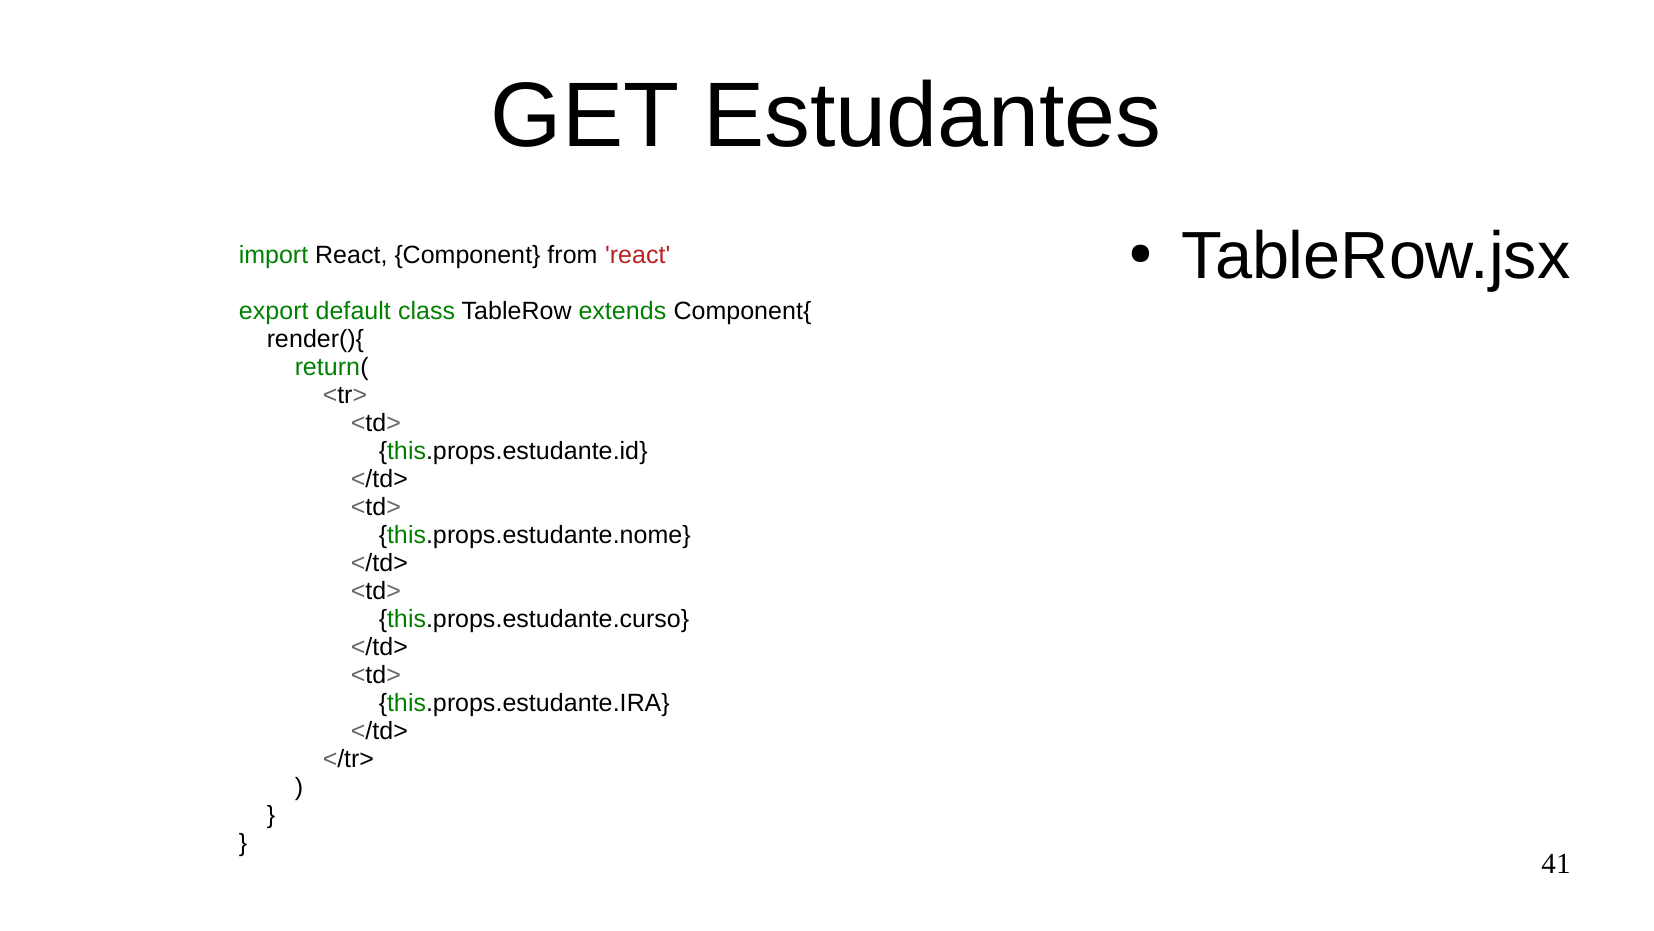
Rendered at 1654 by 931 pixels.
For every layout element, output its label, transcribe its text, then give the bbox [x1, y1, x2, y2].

text_box import React, {Component} from 'react' export default class TableRow extends Component{ render(){ return( <tr> <td> {this.props.estudante.id} </td> <td> {this.props.estudante.nome} </td> <td> {this.props.estudante.curso} </td> <td> {this.props.estudante.IRA} </td> </tr> ) } } [224, 233, 1078, 864]
title GET Estudantes [82, 37, 1571, 193]
list TableRow.jsx [82, 217, 1571, 758]
